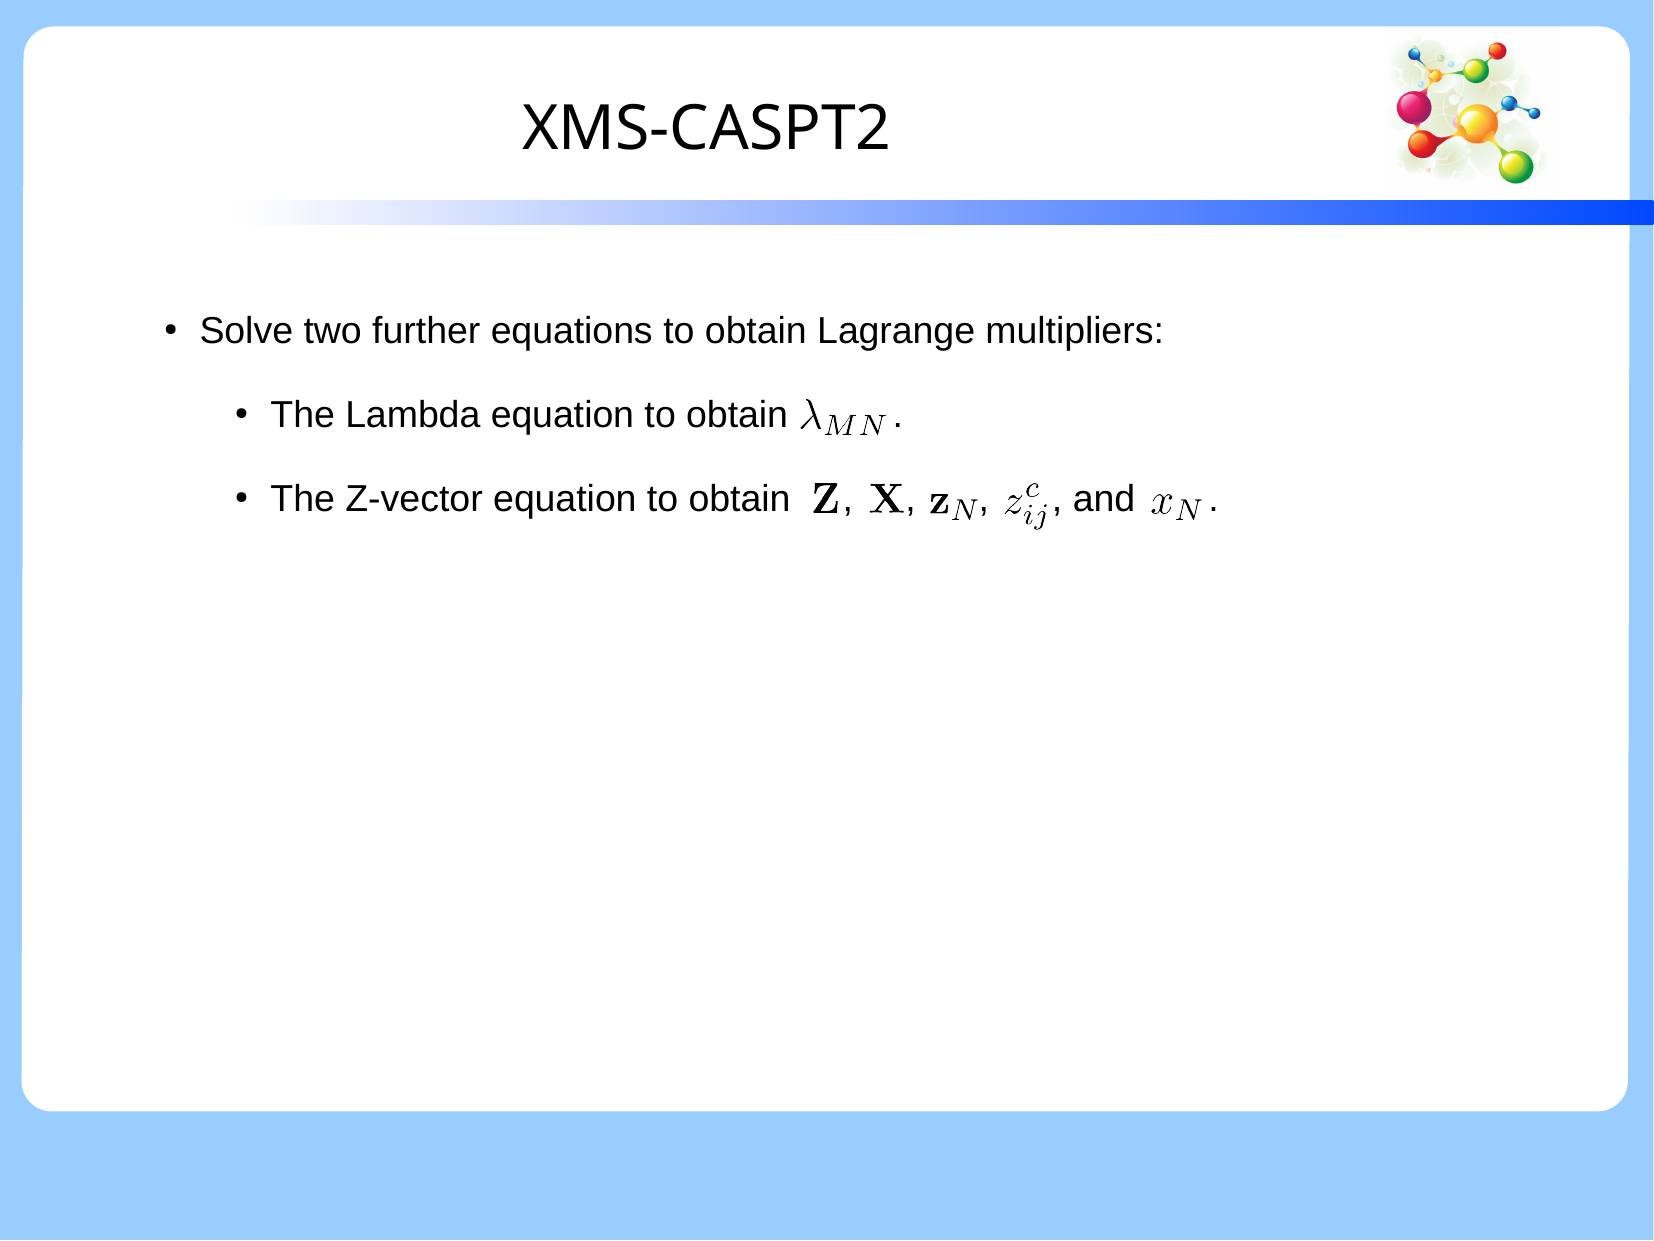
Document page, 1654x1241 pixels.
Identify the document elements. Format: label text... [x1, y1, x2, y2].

picture [1151, 494, 1202, 520]
picture [869, 483, 904, 513]
picture [800, 399, 886, 436]
table_cell [873, 201, 877, 224]
text_box Solve two further equations to obtain Lagrange multipliers: The Lambda equation to obtain . The Z-vector equation to obtain , , , , and . [149, 302, 1478, 612]
picture [1004, 483, 1047, 530]
picture [930, 494, 978, 520]
picture [1382, 29, 1556, 195]
picture [813, 483, 838, 513]
table_cell [956, 201, 961, 224]
title XMS-CASPT2 [82, 49, 1332, 201]
